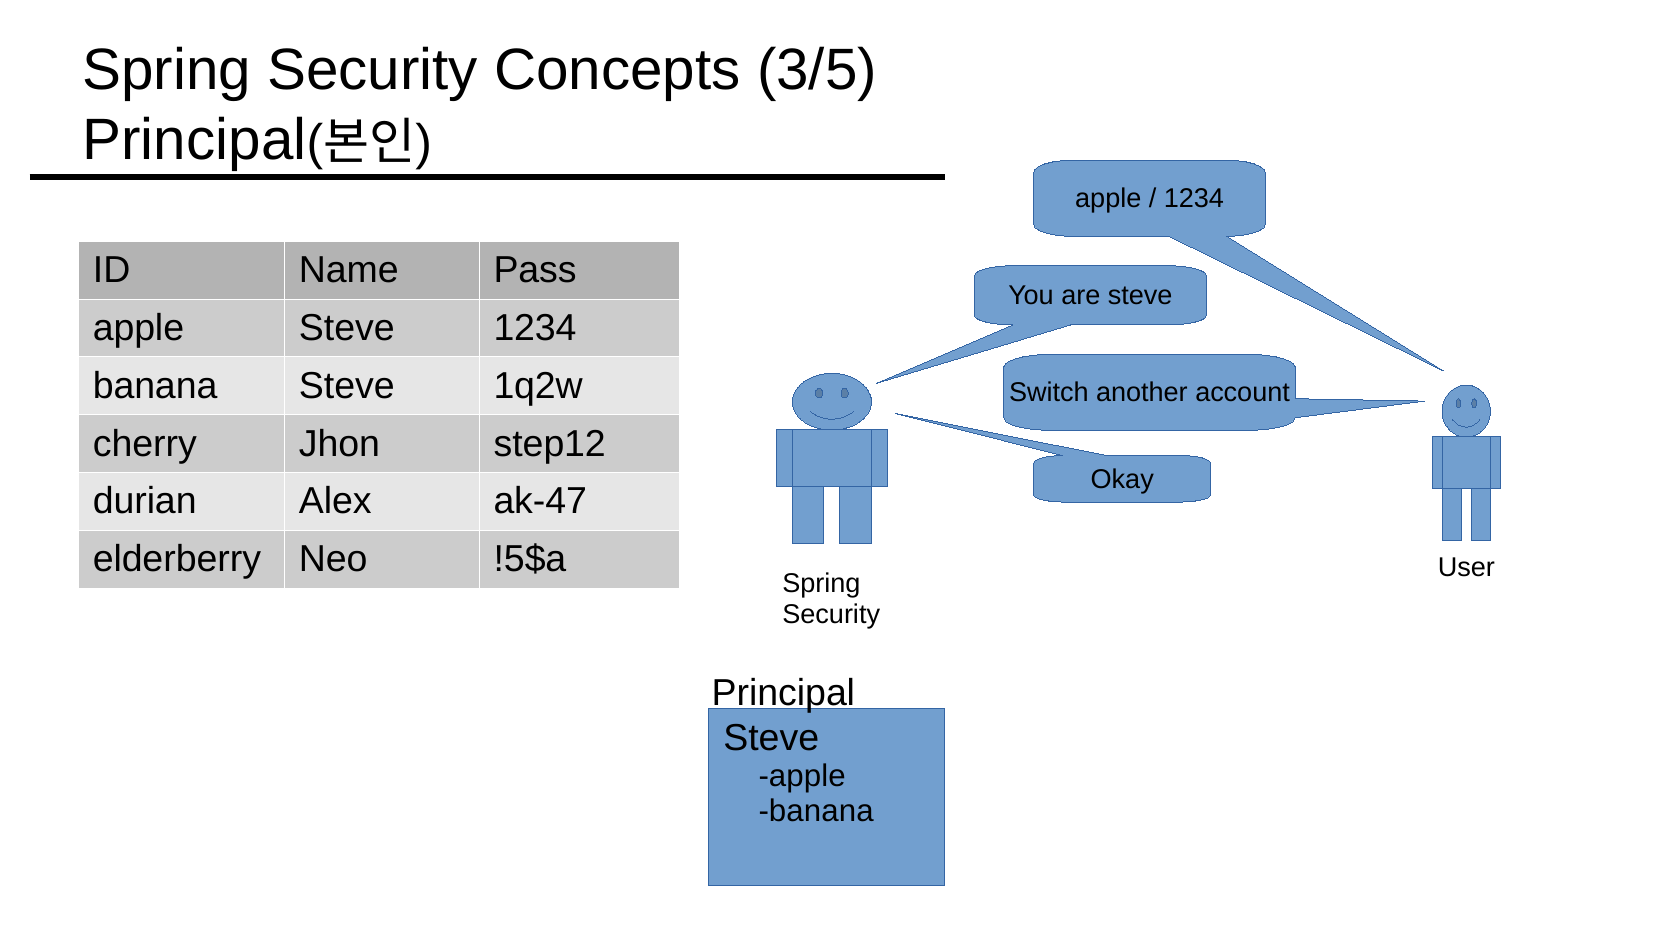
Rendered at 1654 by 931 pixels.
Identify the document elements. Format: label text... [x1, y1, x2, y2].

text_box User [1423, 544, 1571, 650]
text_box Switch another account [1003, 354, 1425, 431]
table_cell ak-47 [480, 473, 679, 530]
text_box Steve -apple -banana [708, 708, 945, 886]
text_box Okay [895, 413, 1211, 503]
table_cell 1234 [480, 300, 679, 356]
table_cell banana [79, 357, 284, 414]
table_cell cherry [79, 415, 284, 472]
table_cell apple [79, 300, 284, 356]
table_cell Neo [285, 531, 479, 588]
table_header Name [285, 242, 479, 299]
table_cell step12 [480, 415, 679, 472]
title Spring Security Concepts (3/5) Principal(본인) [82, 37, 1571, 193]
table_header Pass [480, 242, 679, 299]
table_cell Steve [285, 300, 479, 356]
table_cell Jhon [285, 415, 479, 472]
table_header ID [79, 242, 284, 299]
text_box You are steve [876, 265, 1207, 384]
table_cell 1q2w [480, 357, 679, 414]
table_cell !5$a [480, 531, 679, 588]
text_box [776, 373, 888, 544]
text_box [1432, 385, 1501, 541]
text_box apple / 1234 [1033, 160, 1444, 371]
table_cell Steve [285, 357, 479, 414]
text_box Spring Security [767, 561, 976, 694]
table_cell durian [79, 473, 284, 530]
table_cell Alex [285, 473, 479, 530]
table_cell elderberry [79, 531, 284, 588]
text_box Principal [696, 663, 870, 721]
